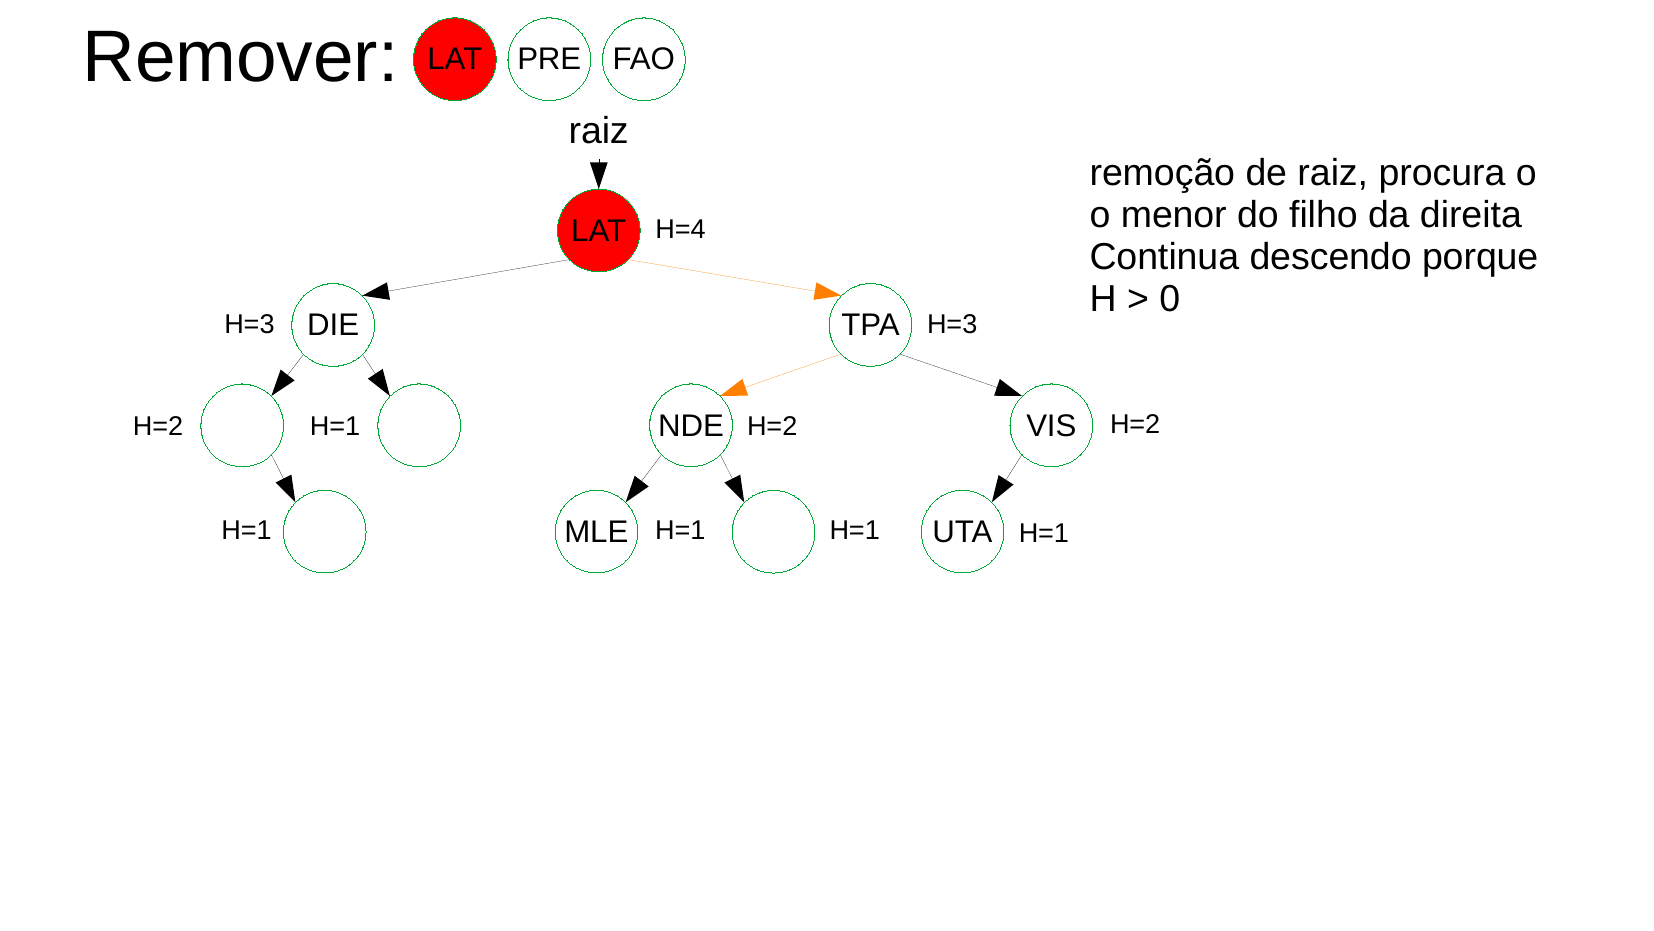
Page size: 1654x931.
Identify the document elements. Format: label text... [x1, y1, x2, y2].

text_box H=3 [912, 301, 993, 347]
text_box H=3 [209, 301, 290, 347]
text_box remoção de raiz, procura o o menor do filho da direita Continua descendo porque H > 0 [1074, 143, 1560, 327]
text_box BUA [200, 383, 284, 467]
text_box H=2 [118, 403, 199, 449]
text_box LAT [557, 189, 640, 272]
text_box H=4 [640, 206, 721, 252]
text_box TPA [829, 283, 912, 367]
text_box raiz [553, 102, 644, 160]
text_box DIE [291, 283, 375, 367]
text_box VIS [1010, 383, 1093, 467]
text_box NDE [649, 383, 733, 467]
text_box FAO [602, 17, 686, 101]
text_box PRE [732, 490, 815, 574]
text_box LAT [413, 17, 497, 101]
text_box H=1 [206, 507, 287, 553]
text_box H=1 [640, 507, 721, 553]
text_box H=1 [1003, 510, 1084, 556]
text_box UTA [921, 490, 1003, 573]
text_box FAO [377, 383, 461, 467]
text_box H=1 [295, 403, 376, 449]
text_box H=2 [1095, 401, 1176, 447]
text_box MLE [555, 490, 638, 573]
text_box H=2 [732, 403, 813, 449]
title Remover: [82, 0, 402, 138]
text_box CML [283, 490, 367, 573]
text_box H=1 [814, 507, 895, 553]
text_box PRE [507, 17, 591, 101]
